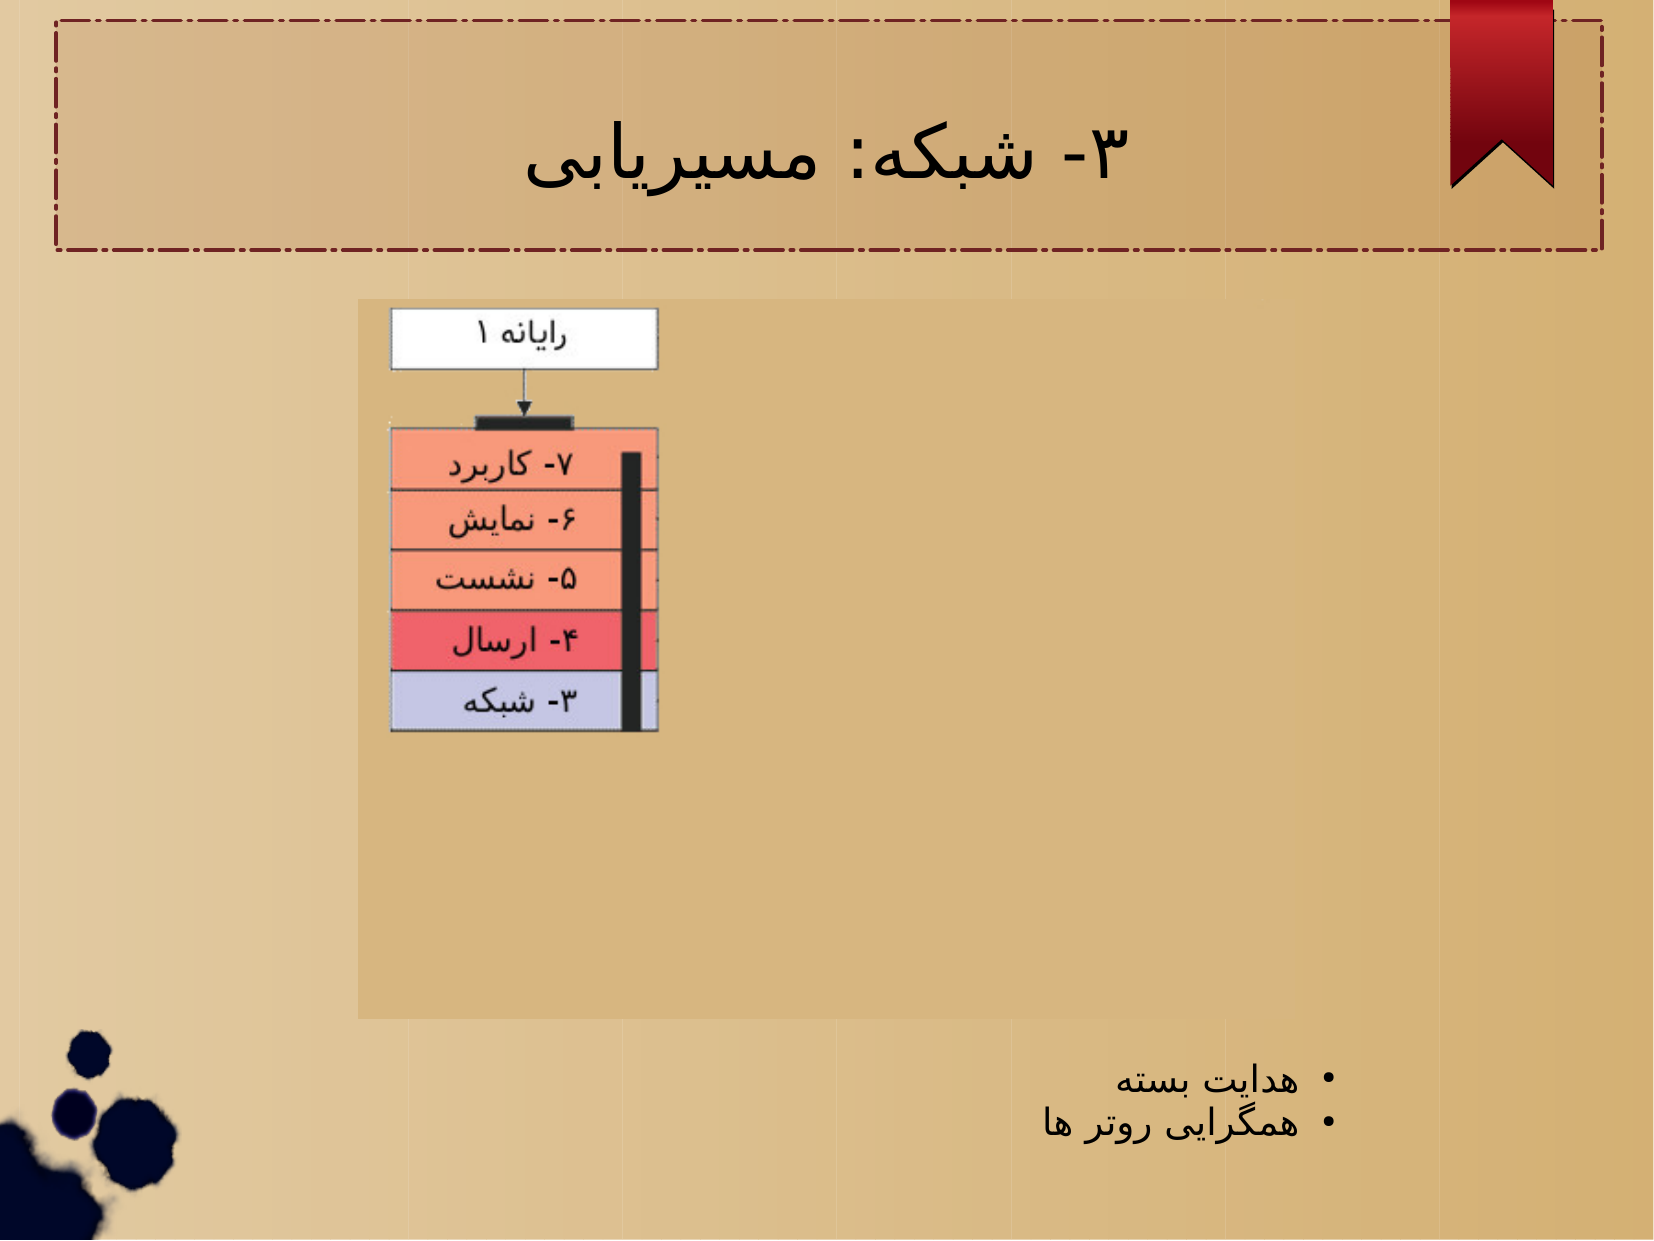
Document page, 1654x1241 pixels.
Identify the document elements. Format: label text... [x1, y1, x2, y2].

picture [358, 299, 1295, 1019]
text_box هدایت بسته همگرایی روتر ها [300, 1050, 1351, 1152]
title ۳- شبکه: مسیریابی [82, 49, 1571, 257]
